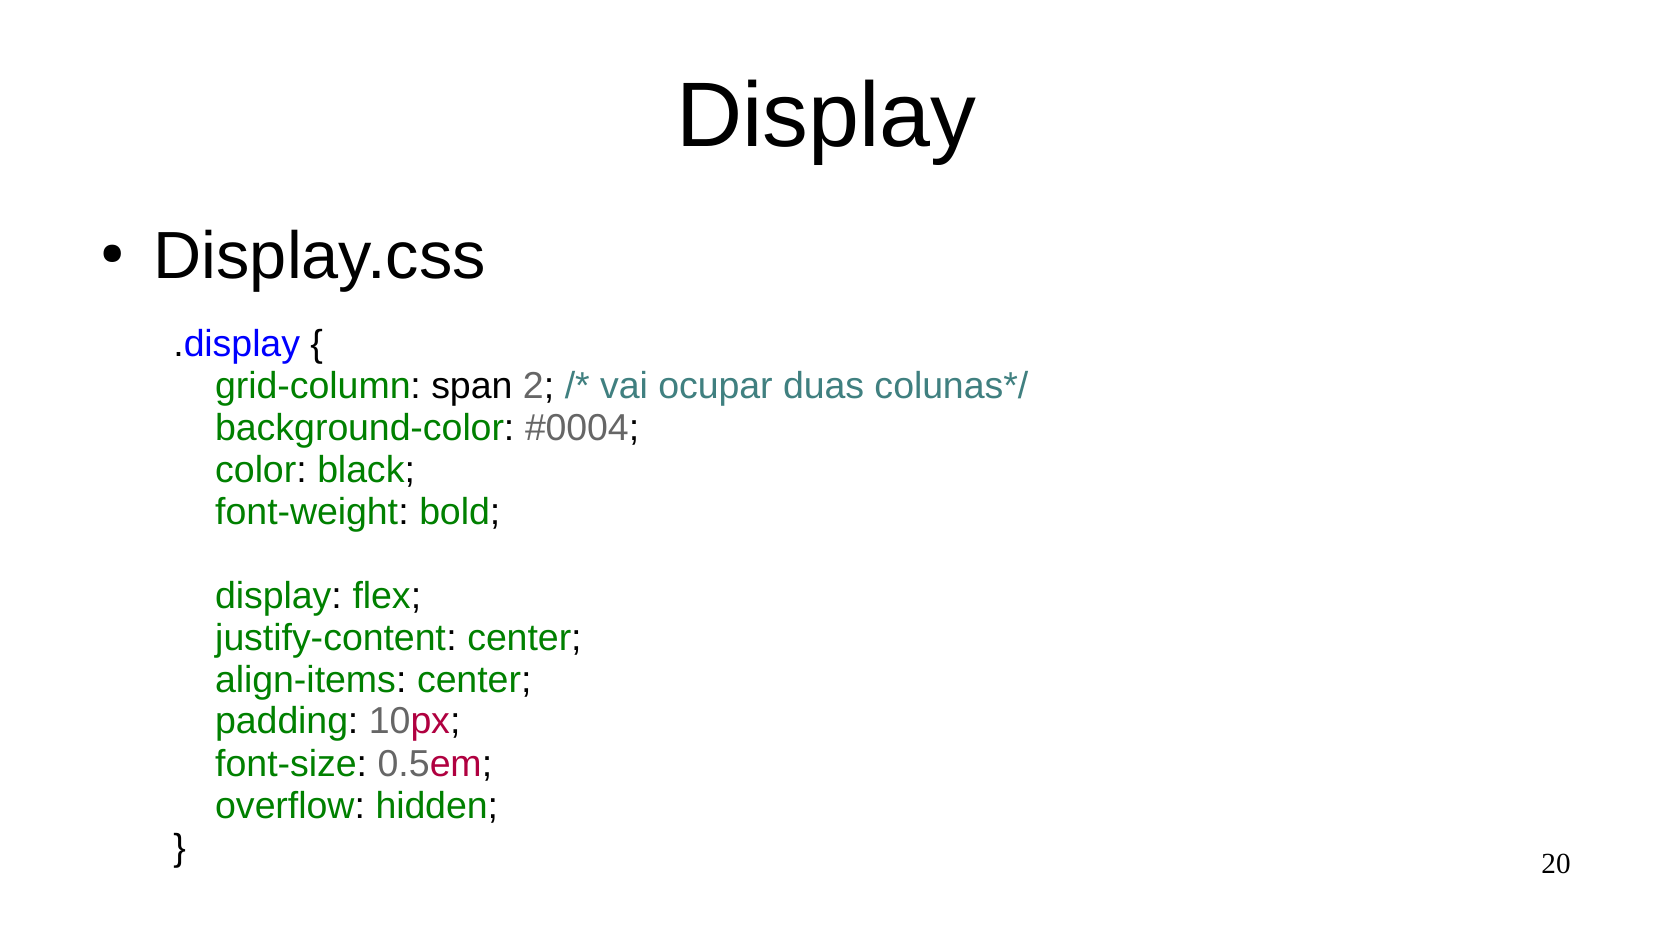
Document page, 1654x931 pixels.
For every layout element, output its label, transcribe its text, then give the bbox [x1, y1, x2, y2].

title Display [82, 37, 1571, 193]
text_box .display { grid-column: span 2; /* vai ocupar duas colunas*/ background-color: #0004; color: black; font-weight: bold; display: flex; justify-content: center; align-items: center; padding: 10px; font-size: 0.5em; overflow: hidden; } [158, 314, 1178, 918]
list Display.css [82, 217, 1571, 758]
